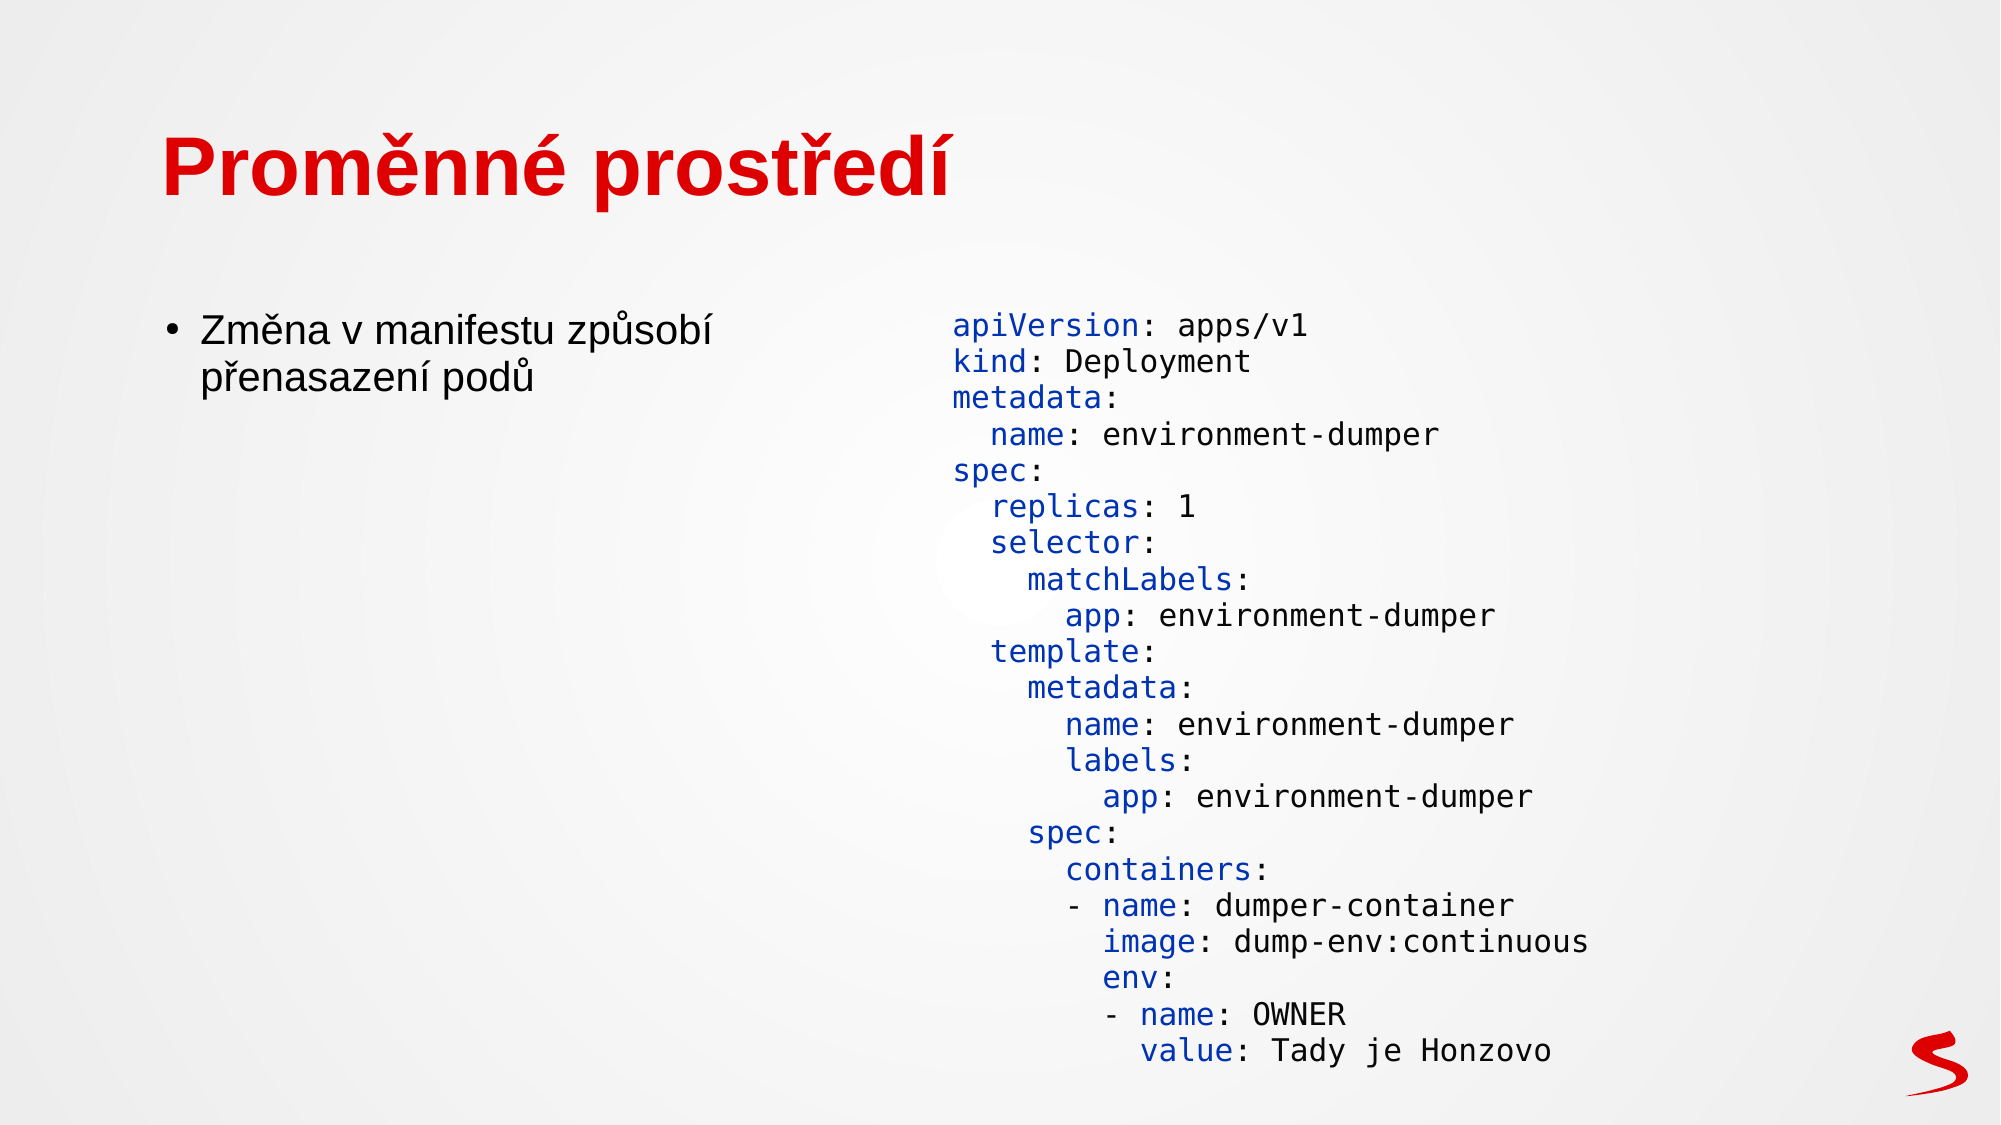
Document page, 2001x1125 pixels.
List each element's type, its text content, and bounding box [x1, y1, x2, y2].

text_box Proměnné prostředí [146, 112, 1816, 229]
text_box apiVersion: apps/v1 kind: Deployment metadata: name: environment-dumper spec: replicas: 1 selector: matchLabels: app: environment-dumper template: metadata: name: environment-dumper labels: app: environment-dumper spec: containers: - name: dumper-container image: dump-env:continuous env: - name: OWNER value: Tady je Honzovo [937, 299, 1951, 1113]
text_box Změna v manifestu způsobí přenasazení podů [150, 299, 901, 1050]
